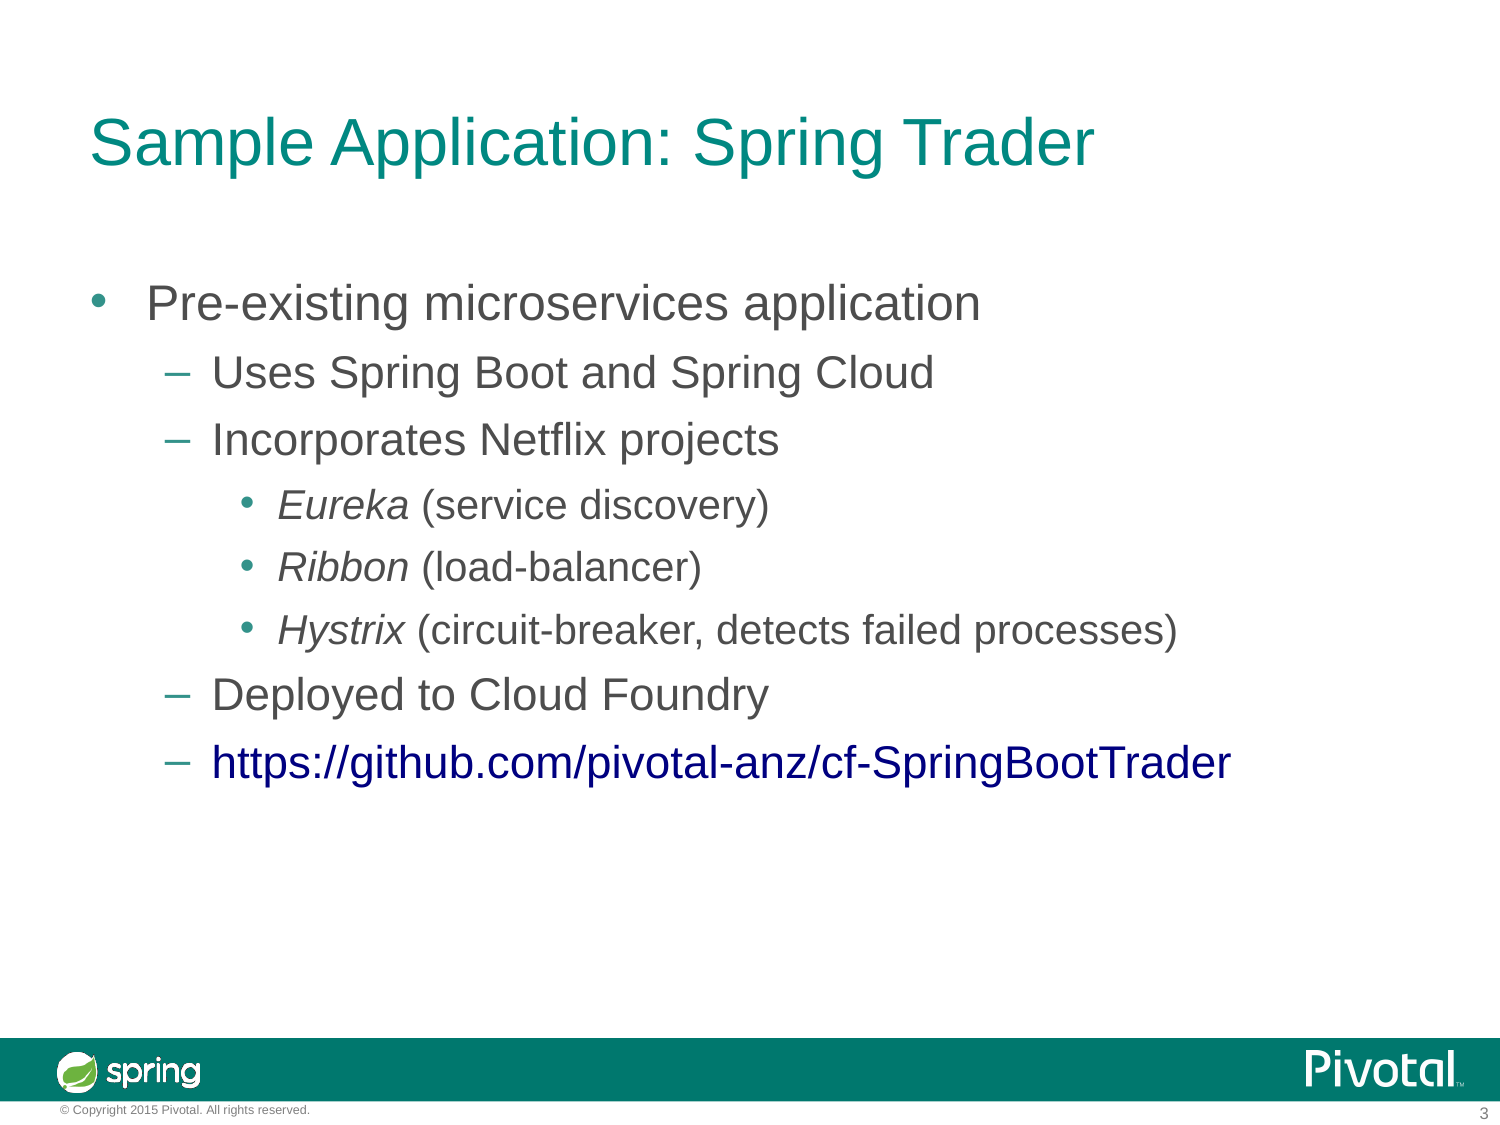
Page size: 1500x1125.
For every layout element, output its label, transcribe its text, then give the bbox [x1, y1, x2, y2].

title Sample Application: Spring Trader [75, 45, 1426, 233]
picture [32, 1041, 210, 1103]
picture [1306, 1050, 1464, 1087]
list Pre-existing microservices application Uses Spring Boot and Spring Cloud Incorporates Netflix projects Eureka (service discovery) Ribbon (load-balancer) Hystrix (circuit-breaker, detects failed processes) Deployed to Cloud Foundry https://github.com/pivotal-anz/cf-SpringBootTrader [75, 262, 1426, 1005]
